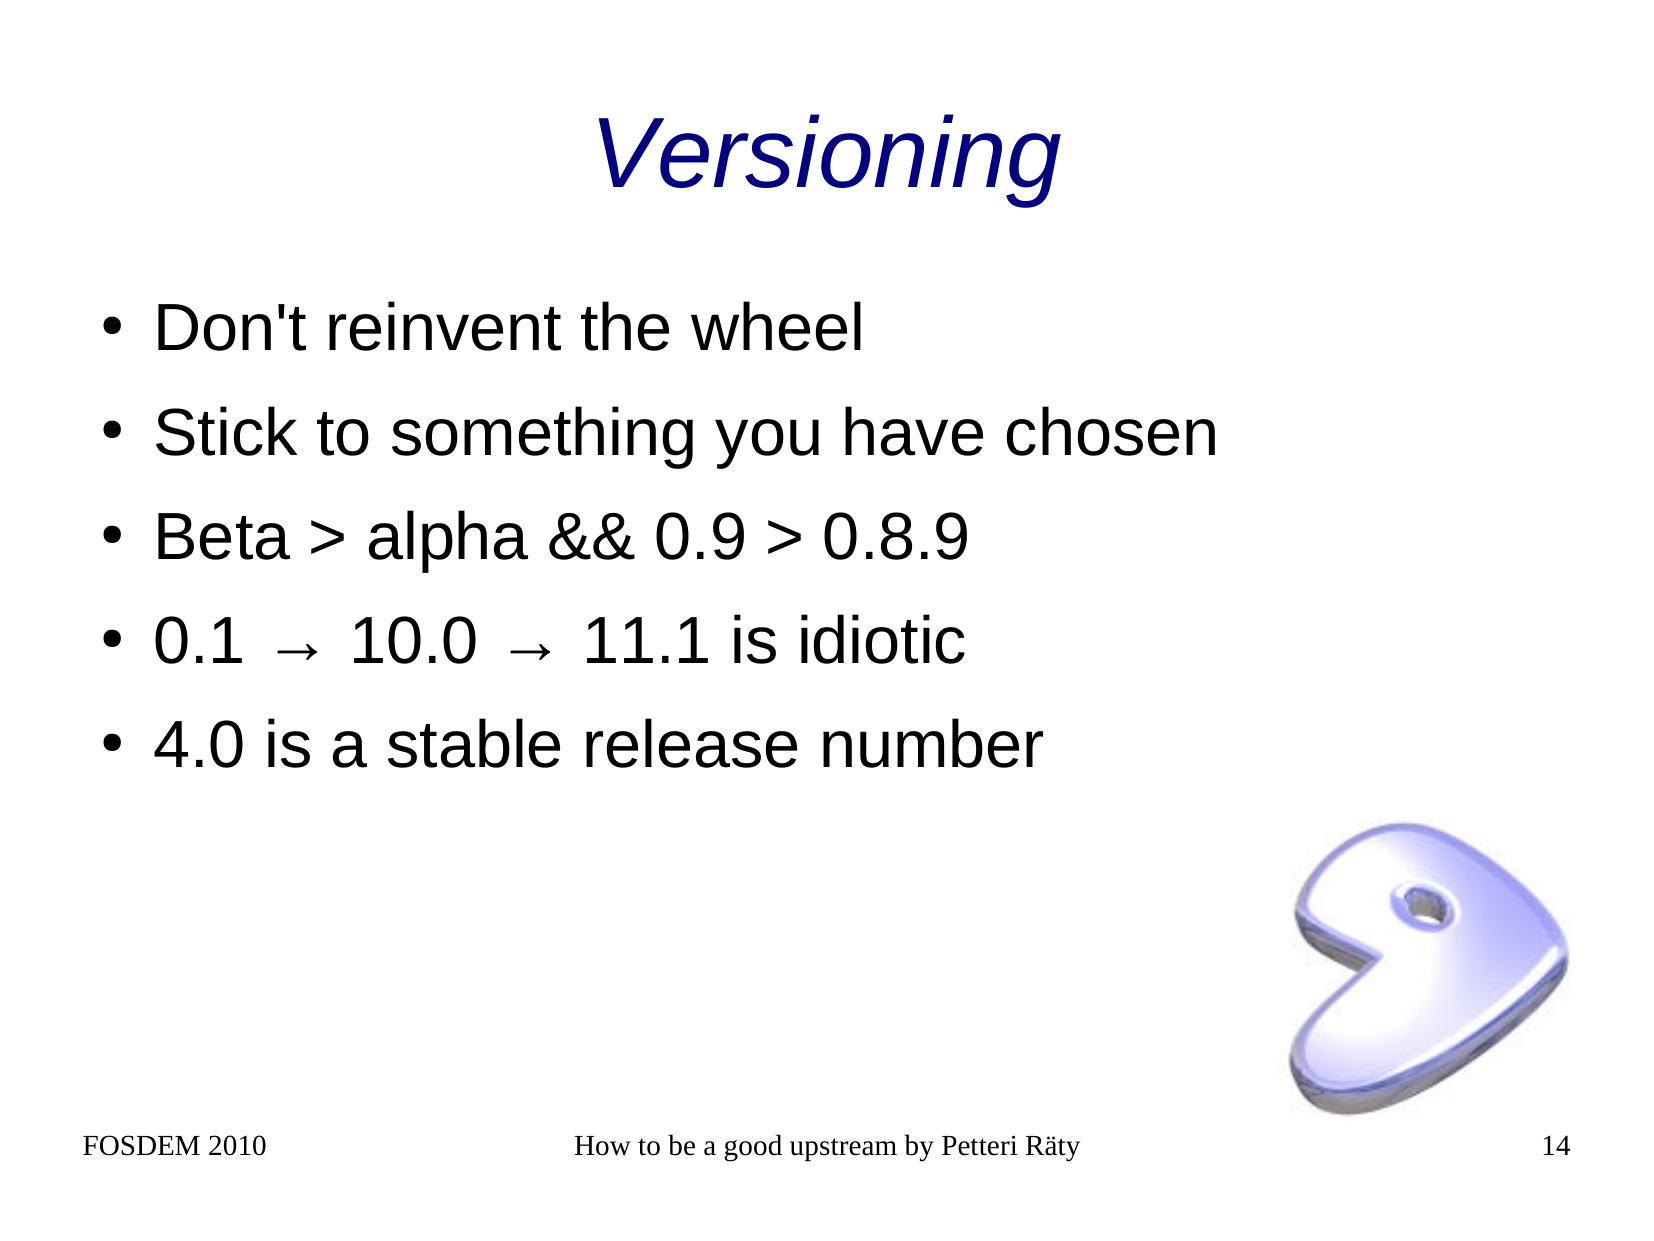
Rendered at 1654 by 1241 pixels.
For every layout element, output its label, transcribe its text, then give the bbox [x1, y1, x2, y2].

list Don't reinvent the wheel Stick to something you have chosen Beta > alpha && 0.9 > 0.8.9 0.1 → 10.0 → 11.1 is idiotic 4.0 is a stable release number [82, 290, 1571, 1109]
title Versioning [82, 49, 1571, 257]
picture [1275, 818, 1576, 1125]
